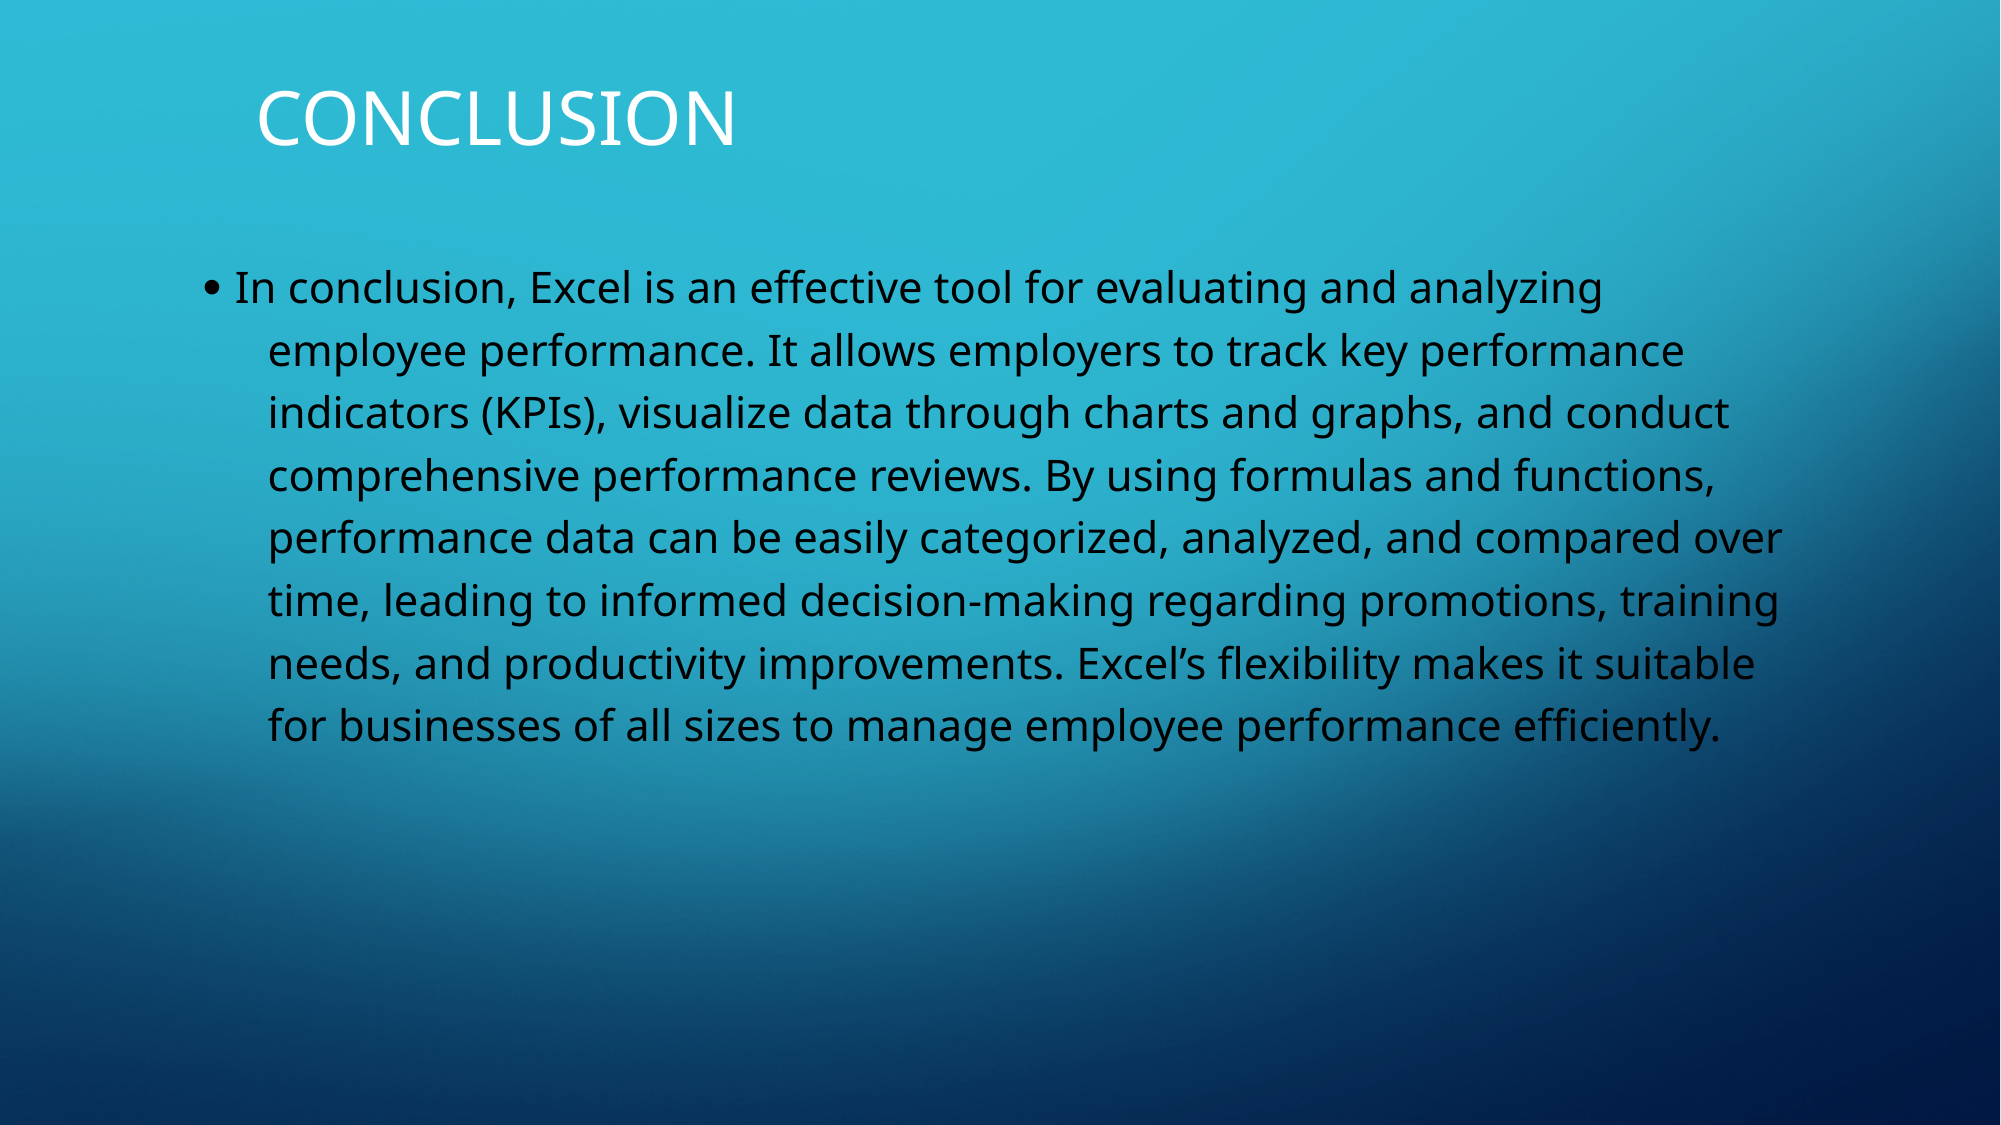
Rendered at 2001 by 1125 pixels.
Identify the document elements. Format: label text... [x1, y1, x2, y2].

title CONCLUSION [240, 0, 1866, 243]
list In conclusion, Excel is an effective tool for evaluating and analyzing employee performance. It allows employers to track key performance indicators (KPIs), visualize data through charts and graphs, and conduct comprehensive performance reviews. By using formulas and functions, performance data can be easily categorized, analyzed, and compared over time, leading to informed decision-making regarding promotions, training needs, and productivity improvements. Excel’s flexibility makes it suitable for businesses of all sizes to manage employee performance efficiently. [187, 242, 1813, 824]
